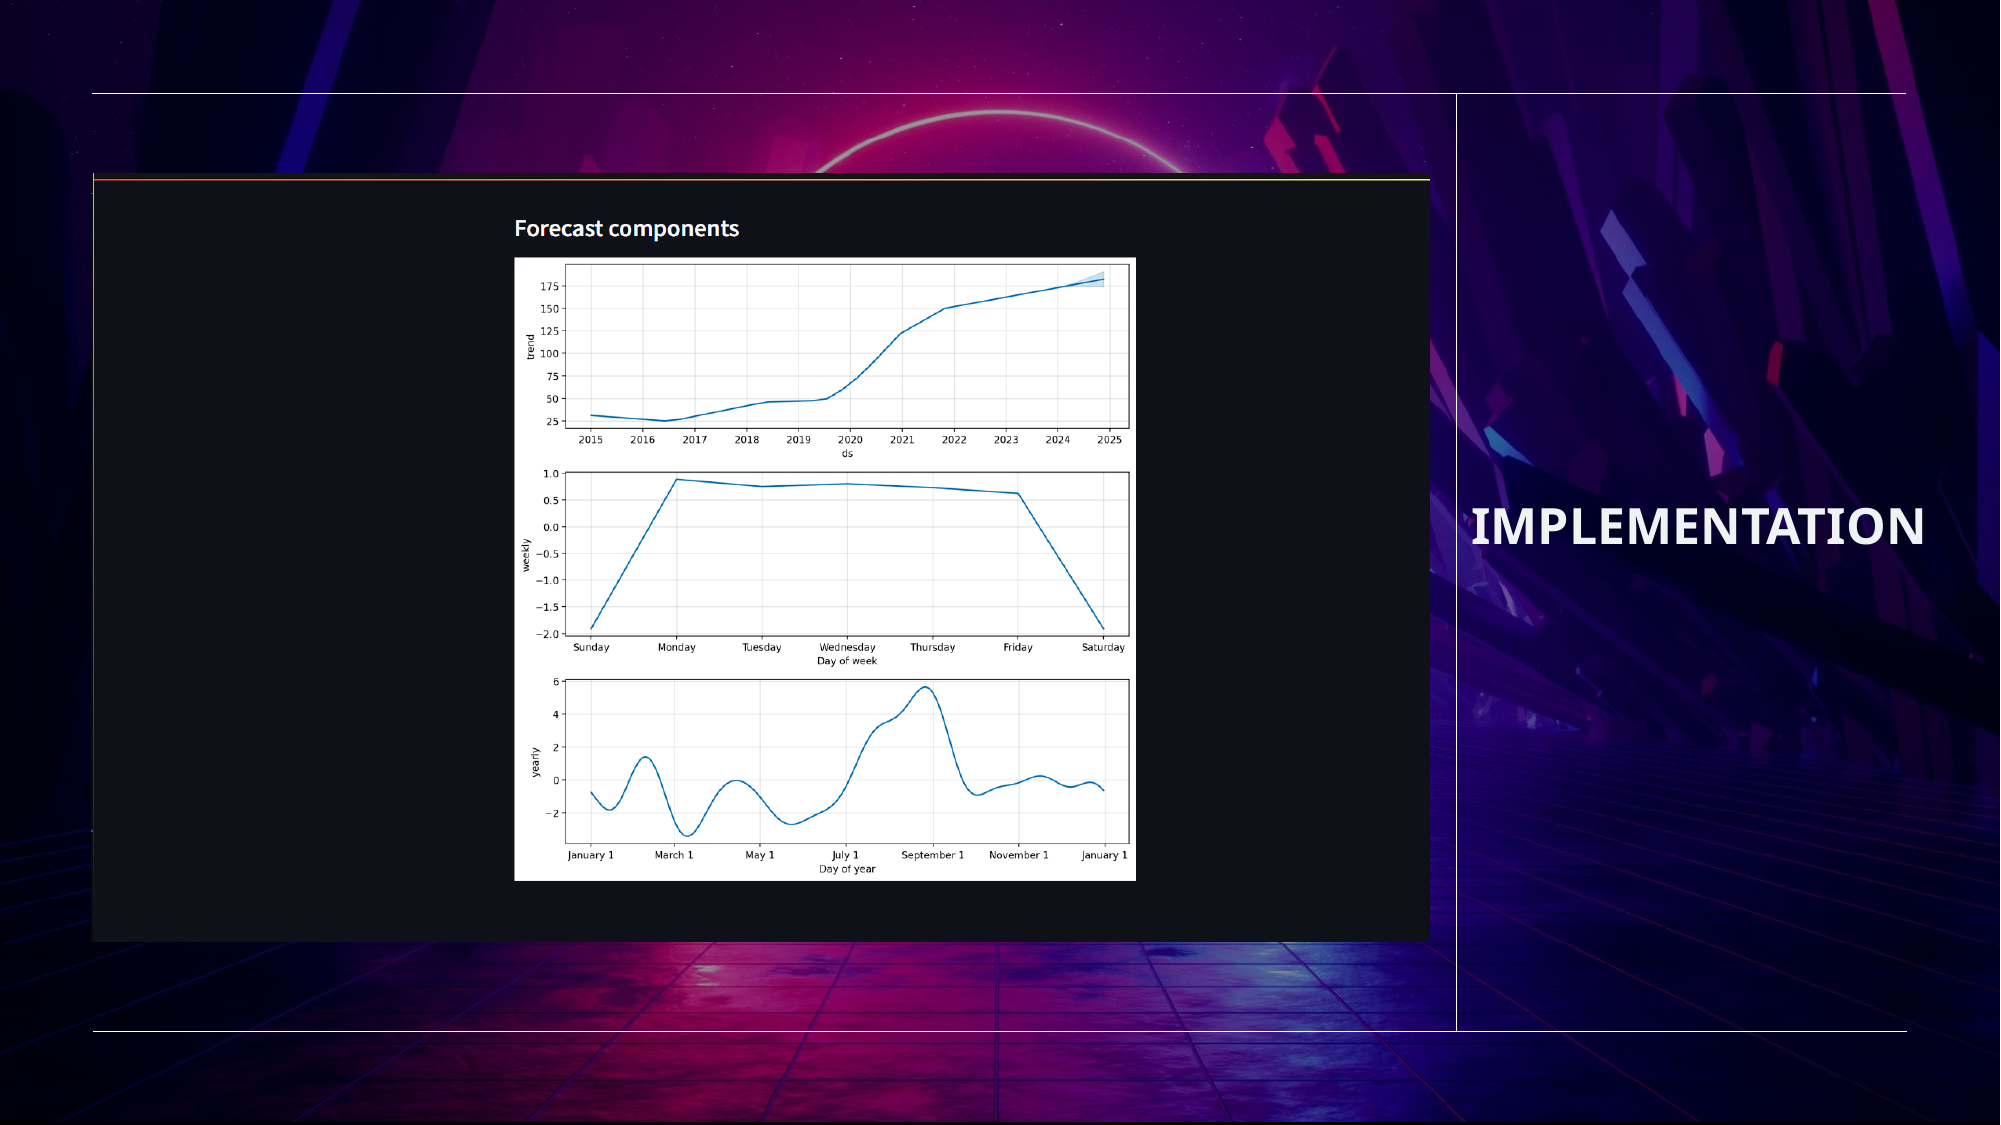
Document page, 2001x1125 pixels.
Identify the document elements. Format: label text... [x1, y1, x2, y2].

picture [0, 0, 2000, 1122]
text_box IMPLEMENTATION [1456, 486, 2000, 563]
